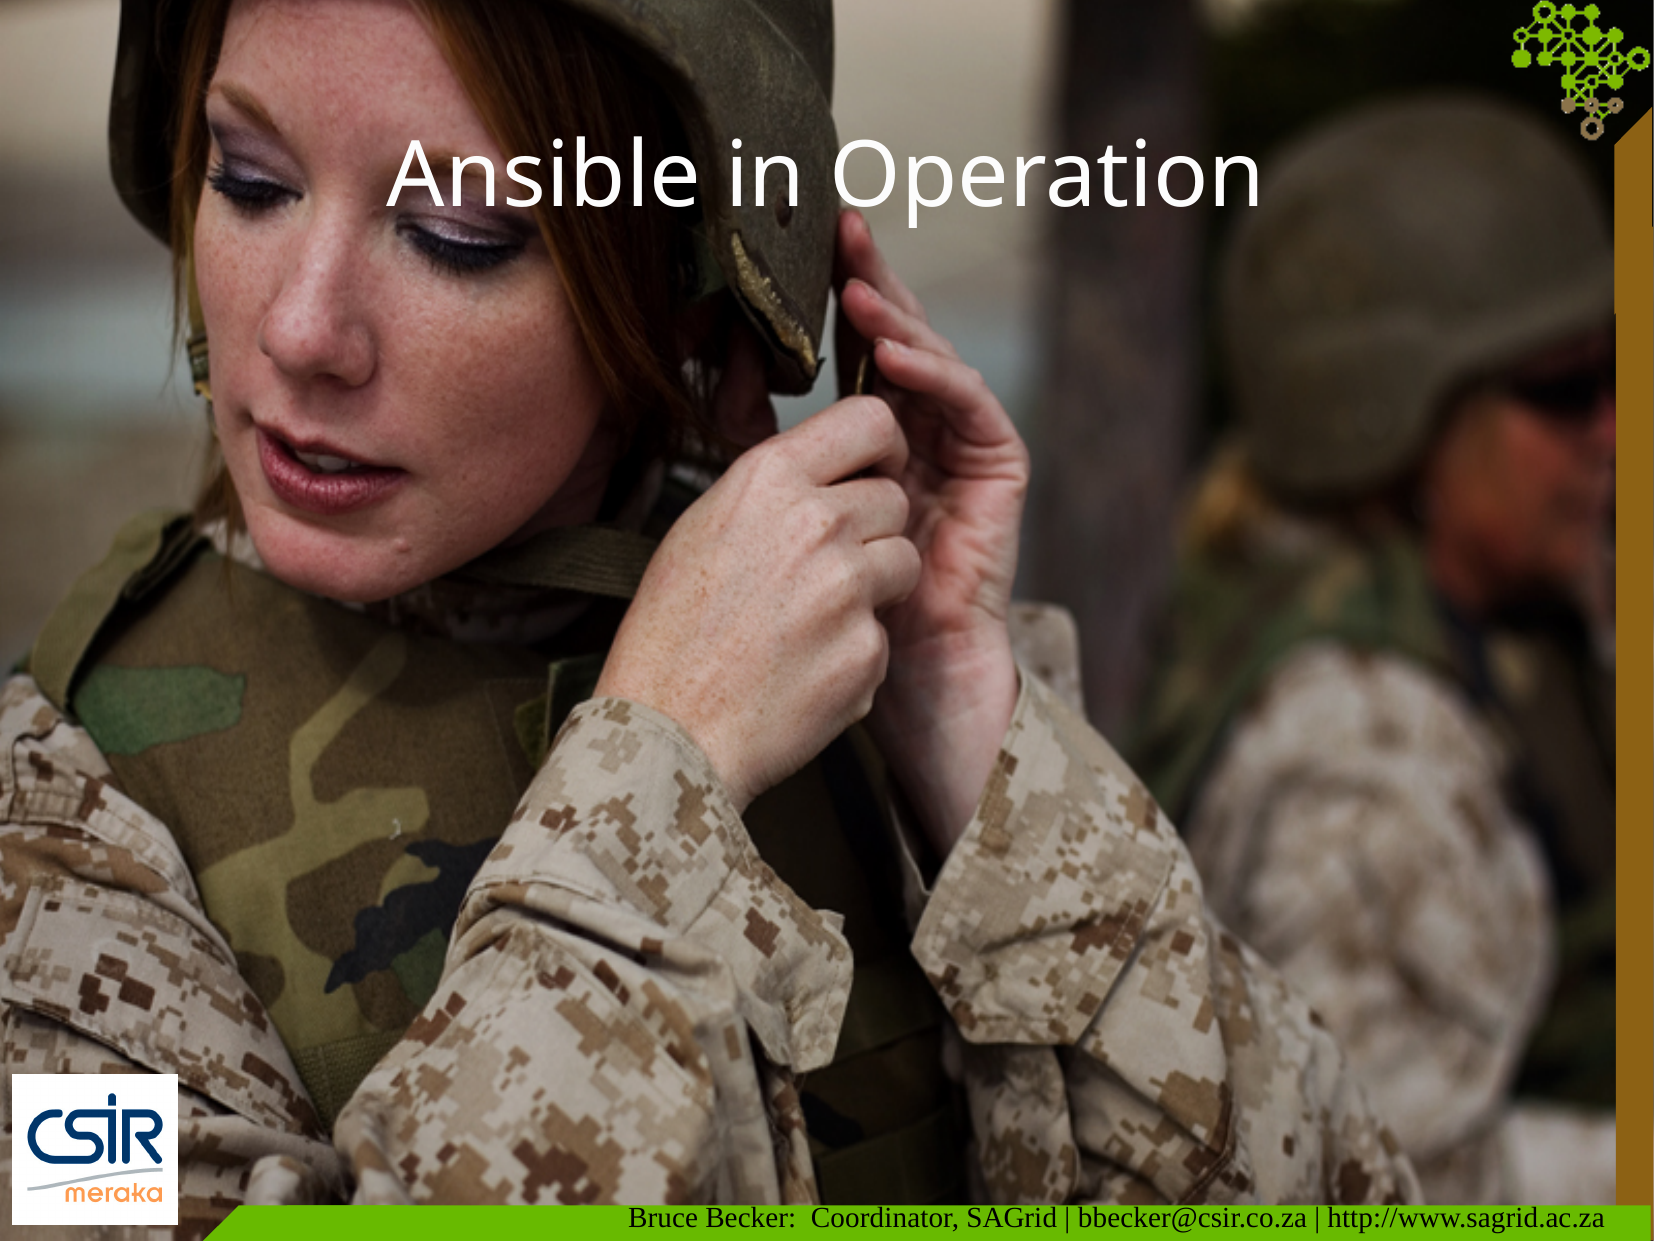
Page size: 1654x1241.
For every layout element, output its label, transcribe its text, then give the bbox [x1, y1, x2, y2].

title Ansible in Operation [82, 67, 1571, 275]
picture [0, 0, 1654, 1241]
